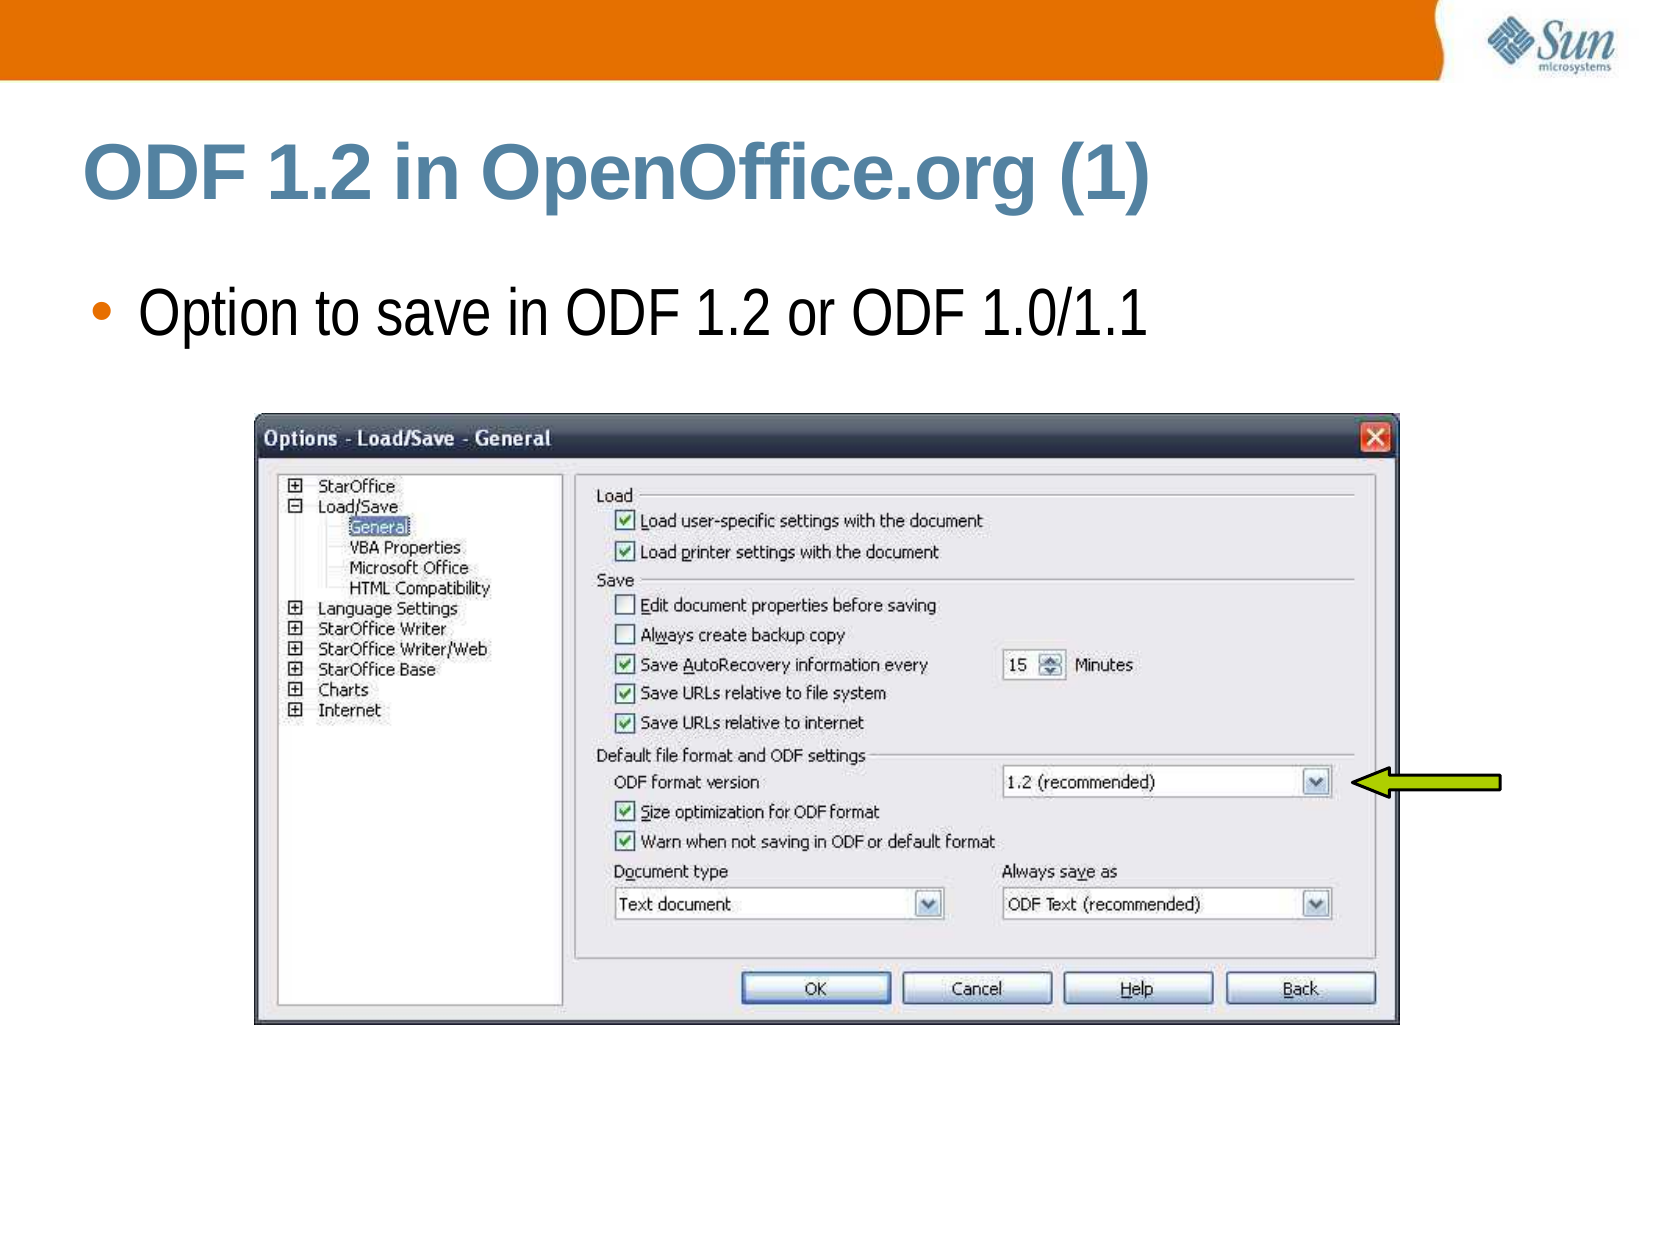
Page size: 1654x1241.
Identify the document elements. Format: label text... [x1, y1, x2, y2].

title ODF 1.2 in OpenOffice.org (1) [82, 135, 1585, 251]
picture [0, 0, 1654, 83]
picture [254, 413, 1400, 1025]
text_box [1352, 767, 1501, 798]
list Option to save in ODF 1.2 or ODF 1.0/1.1 [71, 283, 1545, 1121]
